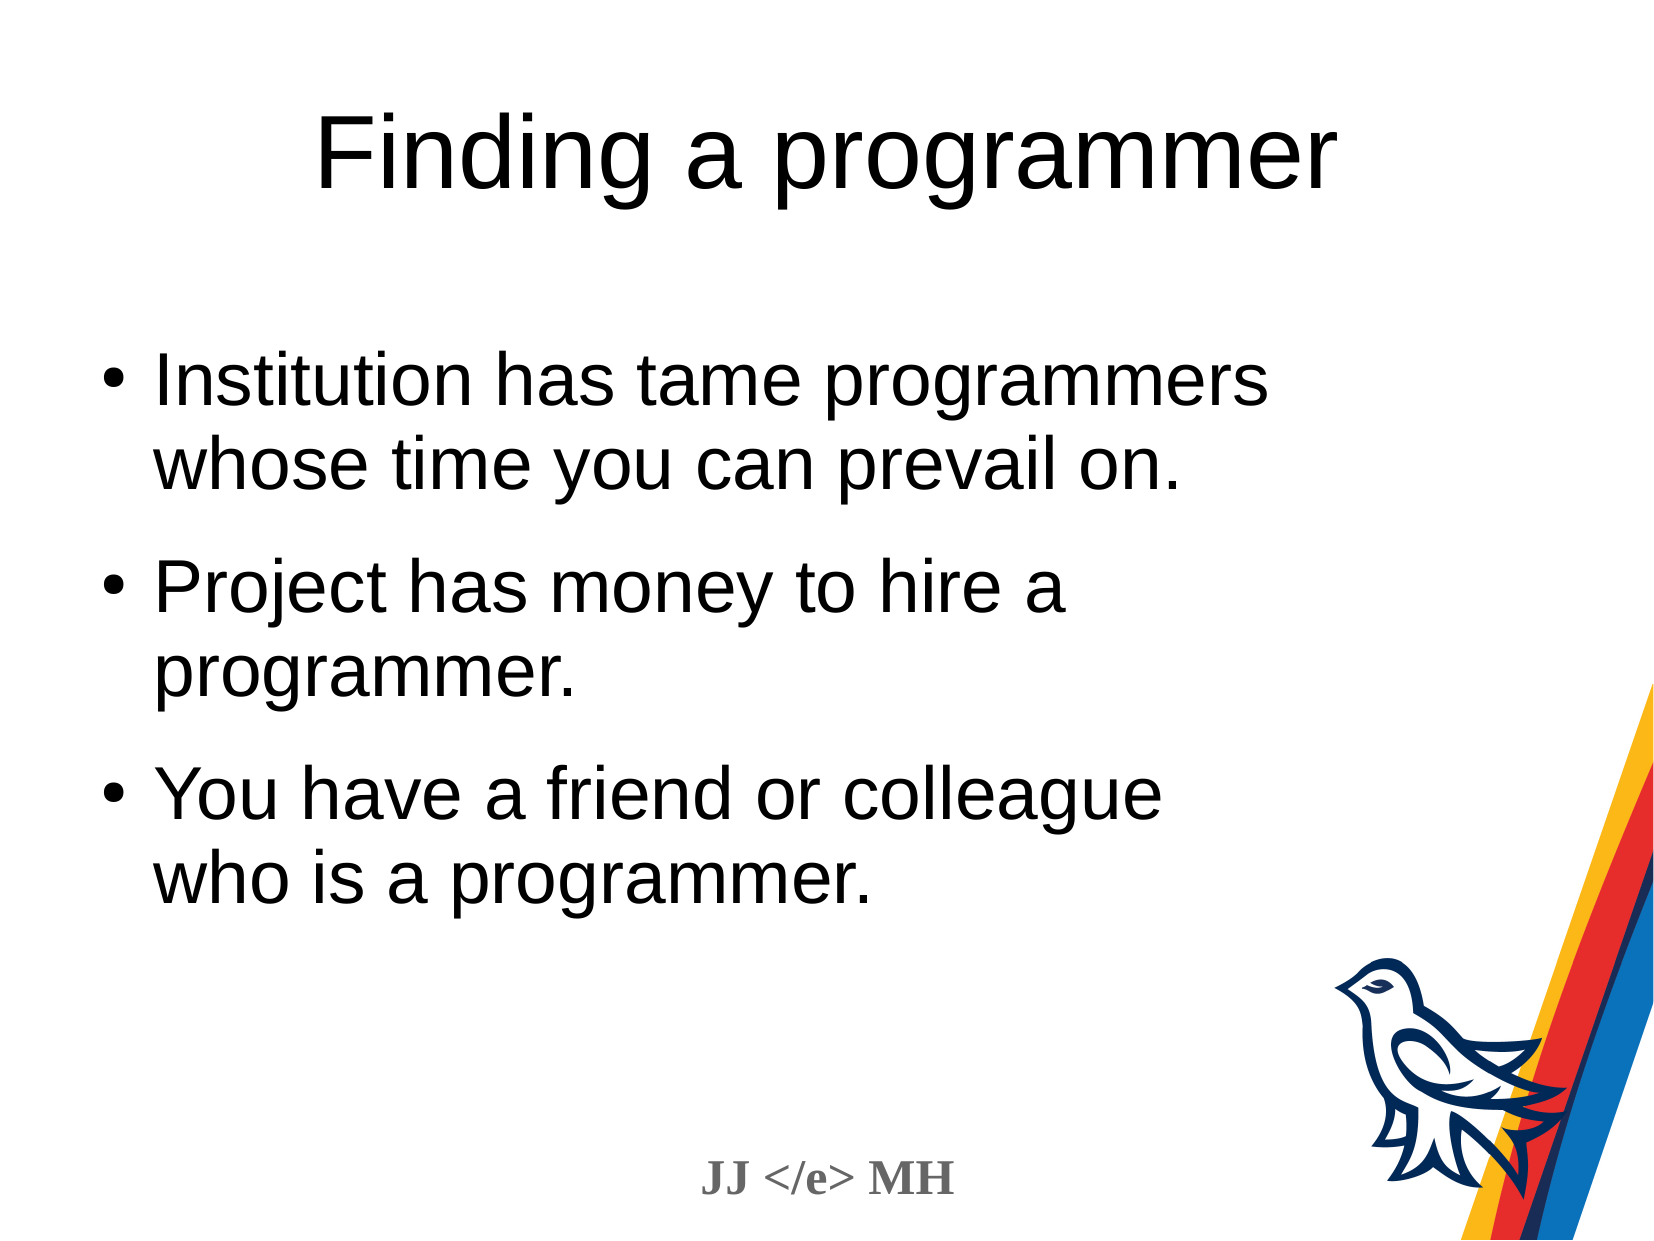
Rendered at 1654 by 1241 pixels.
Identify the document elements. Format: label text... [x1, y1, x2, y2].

picture [1324, 684, 1654, 1240]
title Finding a programmer [82, 49, 1571, 257]
list Institution has tame programmers whose time you can prevail on. Project has money to hire a programmer. You have a friend or colleague who is a programmer. [82, 337, 1300, 1057]
